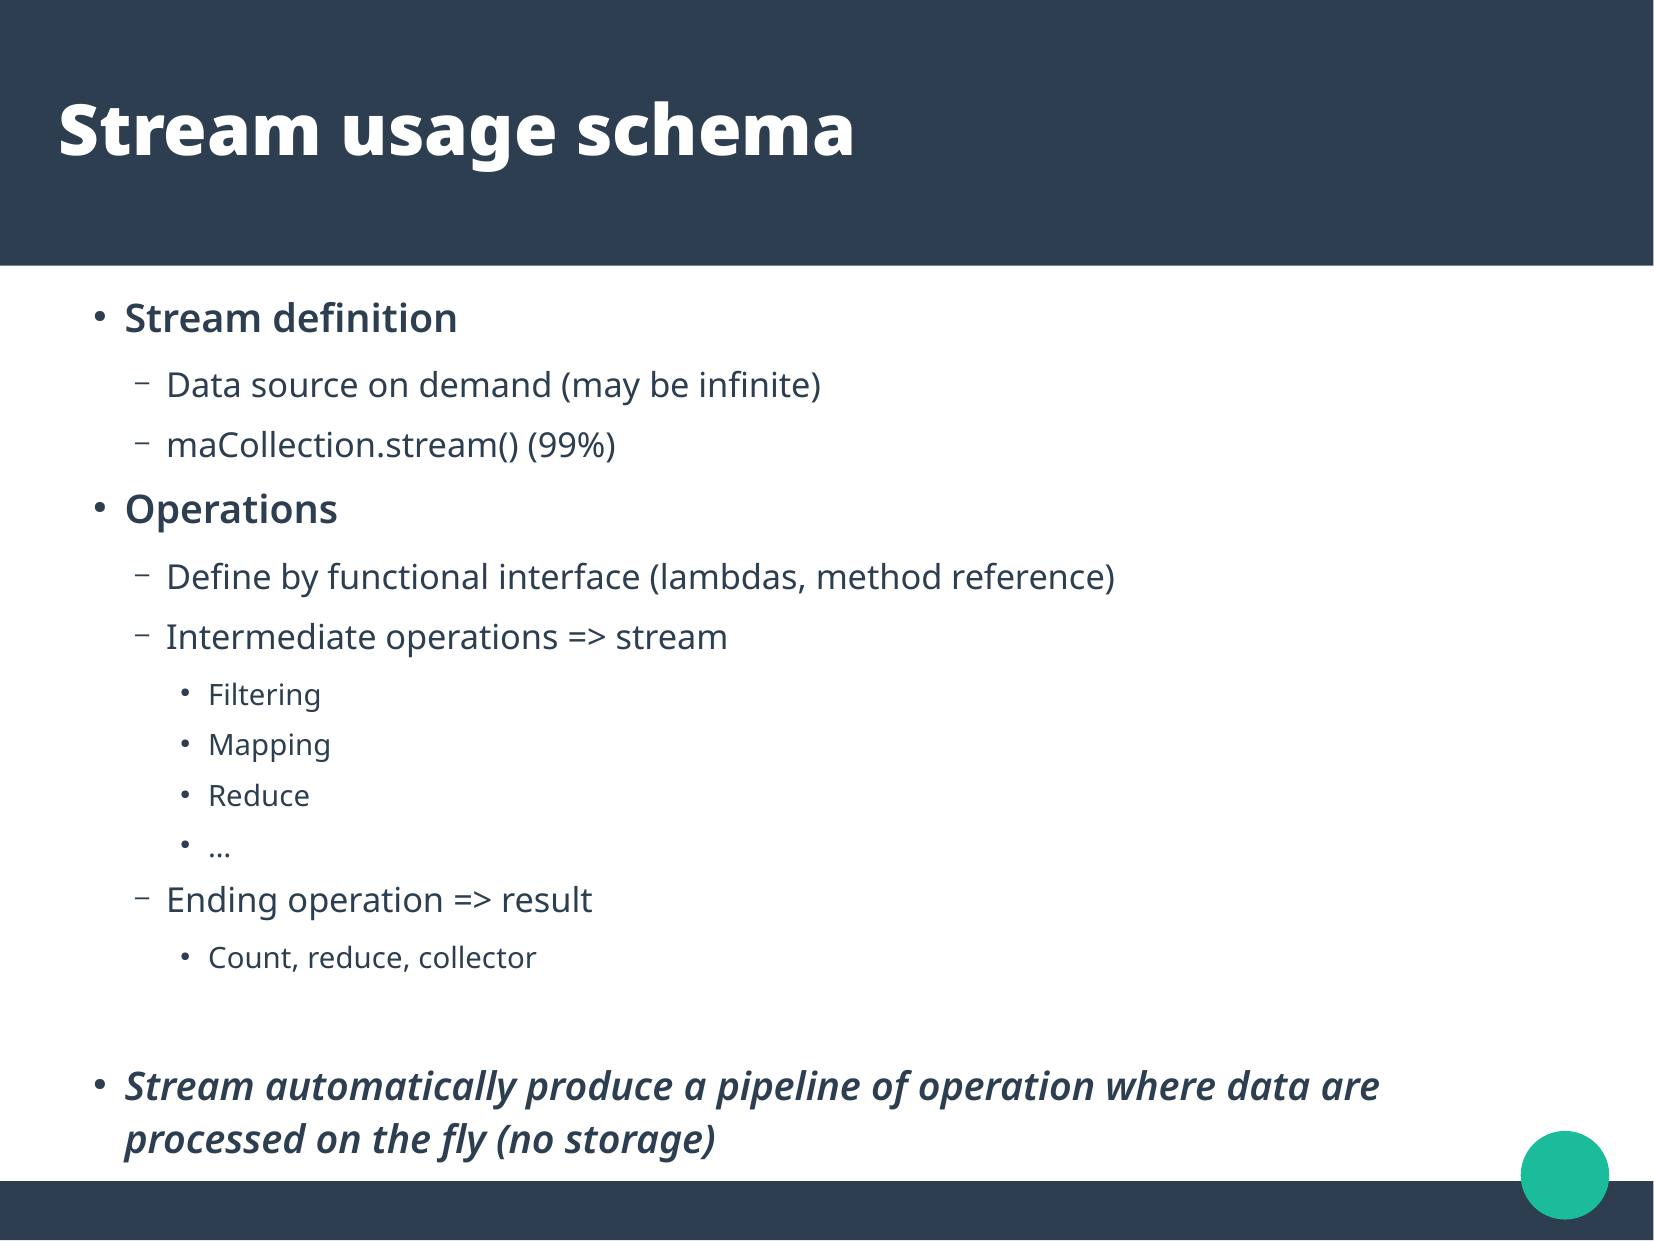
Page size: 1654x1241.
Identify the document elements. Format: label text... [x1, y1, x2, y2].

title Stream usage schema [59, 49, 1595, 207]
list Stream definition Data source on demand (may be infinite) maCollection.stream() (99%) Operations Define by functional interface (lambdas, method reference) Intermediate operations => stream Filtering Mapping Reduce … Ending operation => result Count, reduce, collector Stream automatically produce a pipeline of operation where data are processed on the fly (no storage) [82, 290, 1571, 1171]
